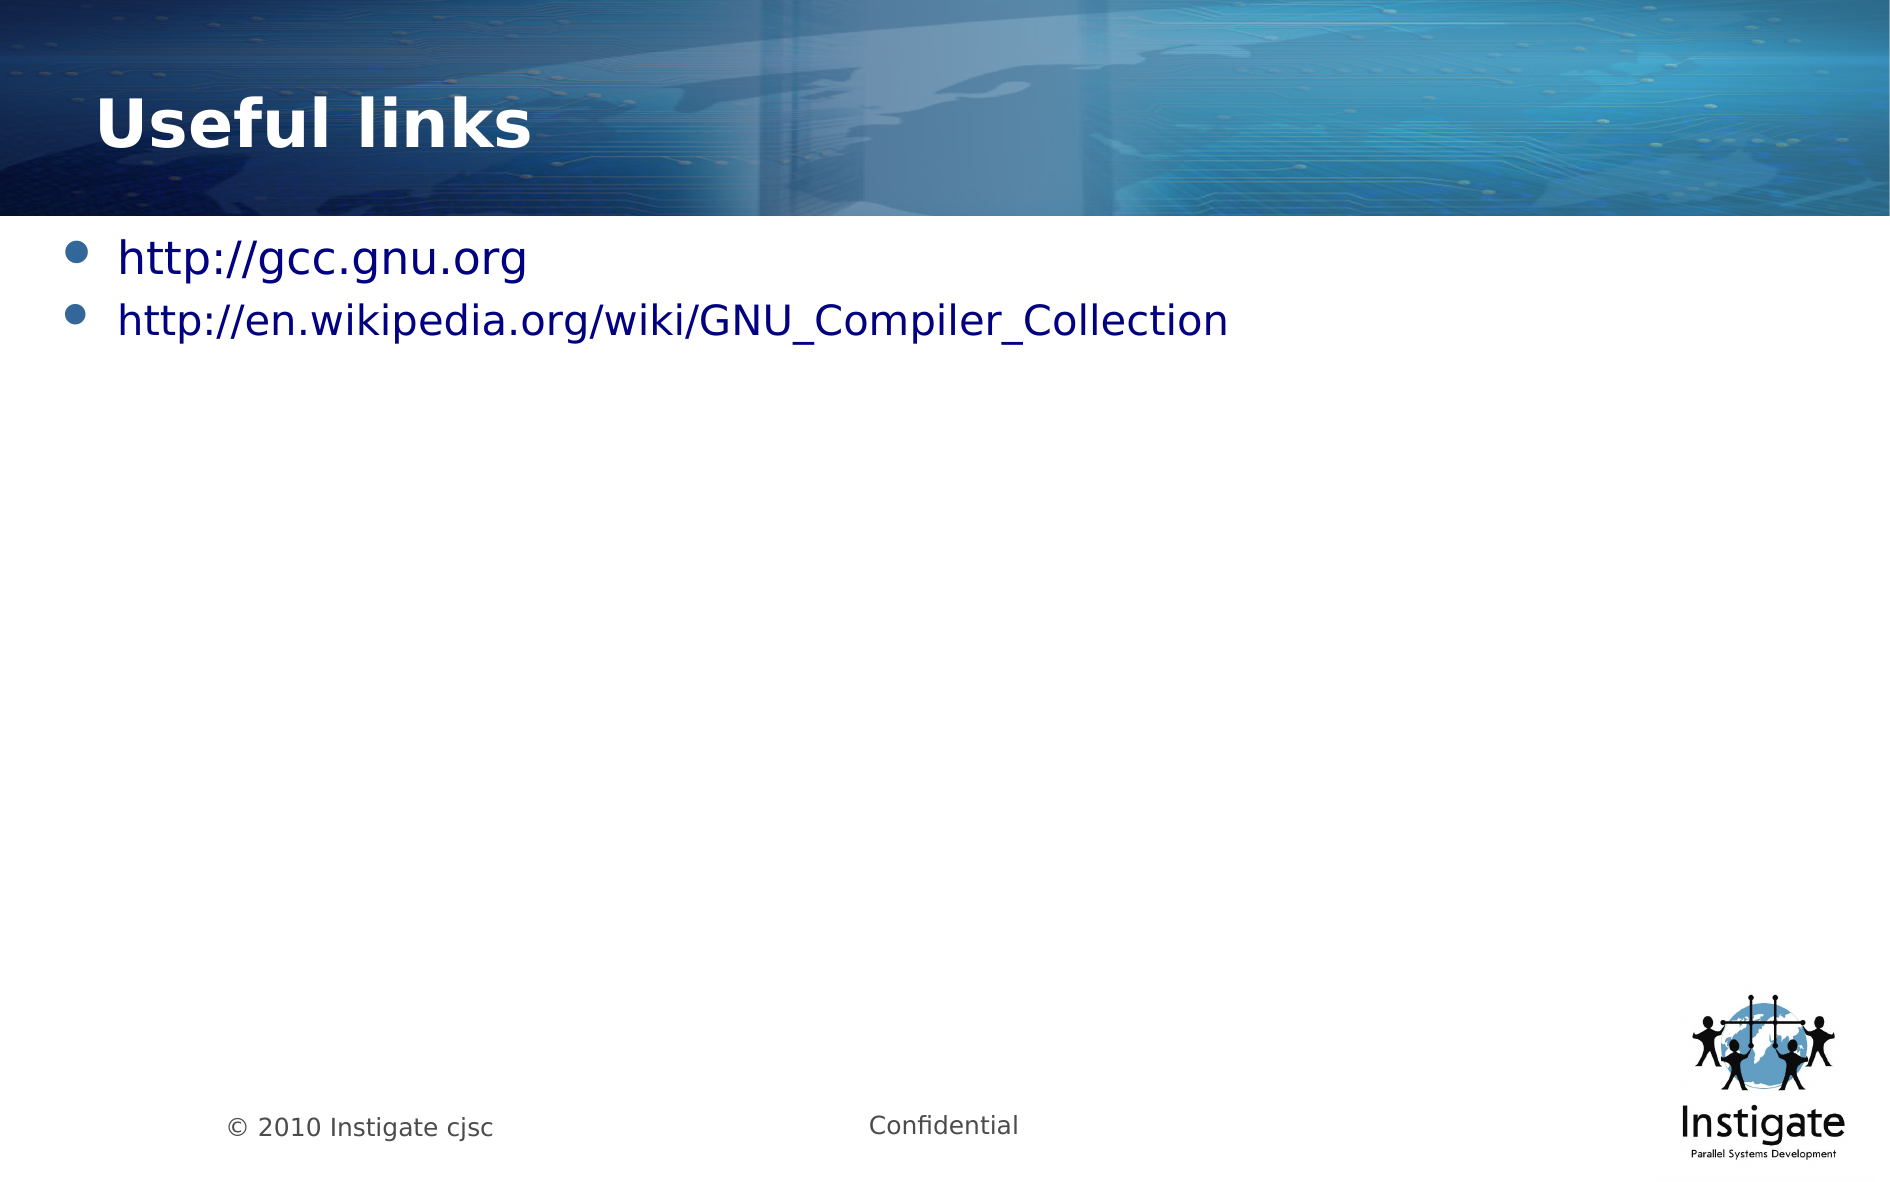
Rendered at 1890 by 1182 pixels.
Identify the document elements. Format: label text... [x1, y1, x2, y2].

list http://gcc.gnu.org http://en.wikipedia.org/wiki/GNU_Compiler_Collection [59, 236, 1831, 1001]
picture [0, 0, 1890, 216]
title Useful links [94, 54, 1793, 210]
picture [1650, 956, 1876, 1182]
